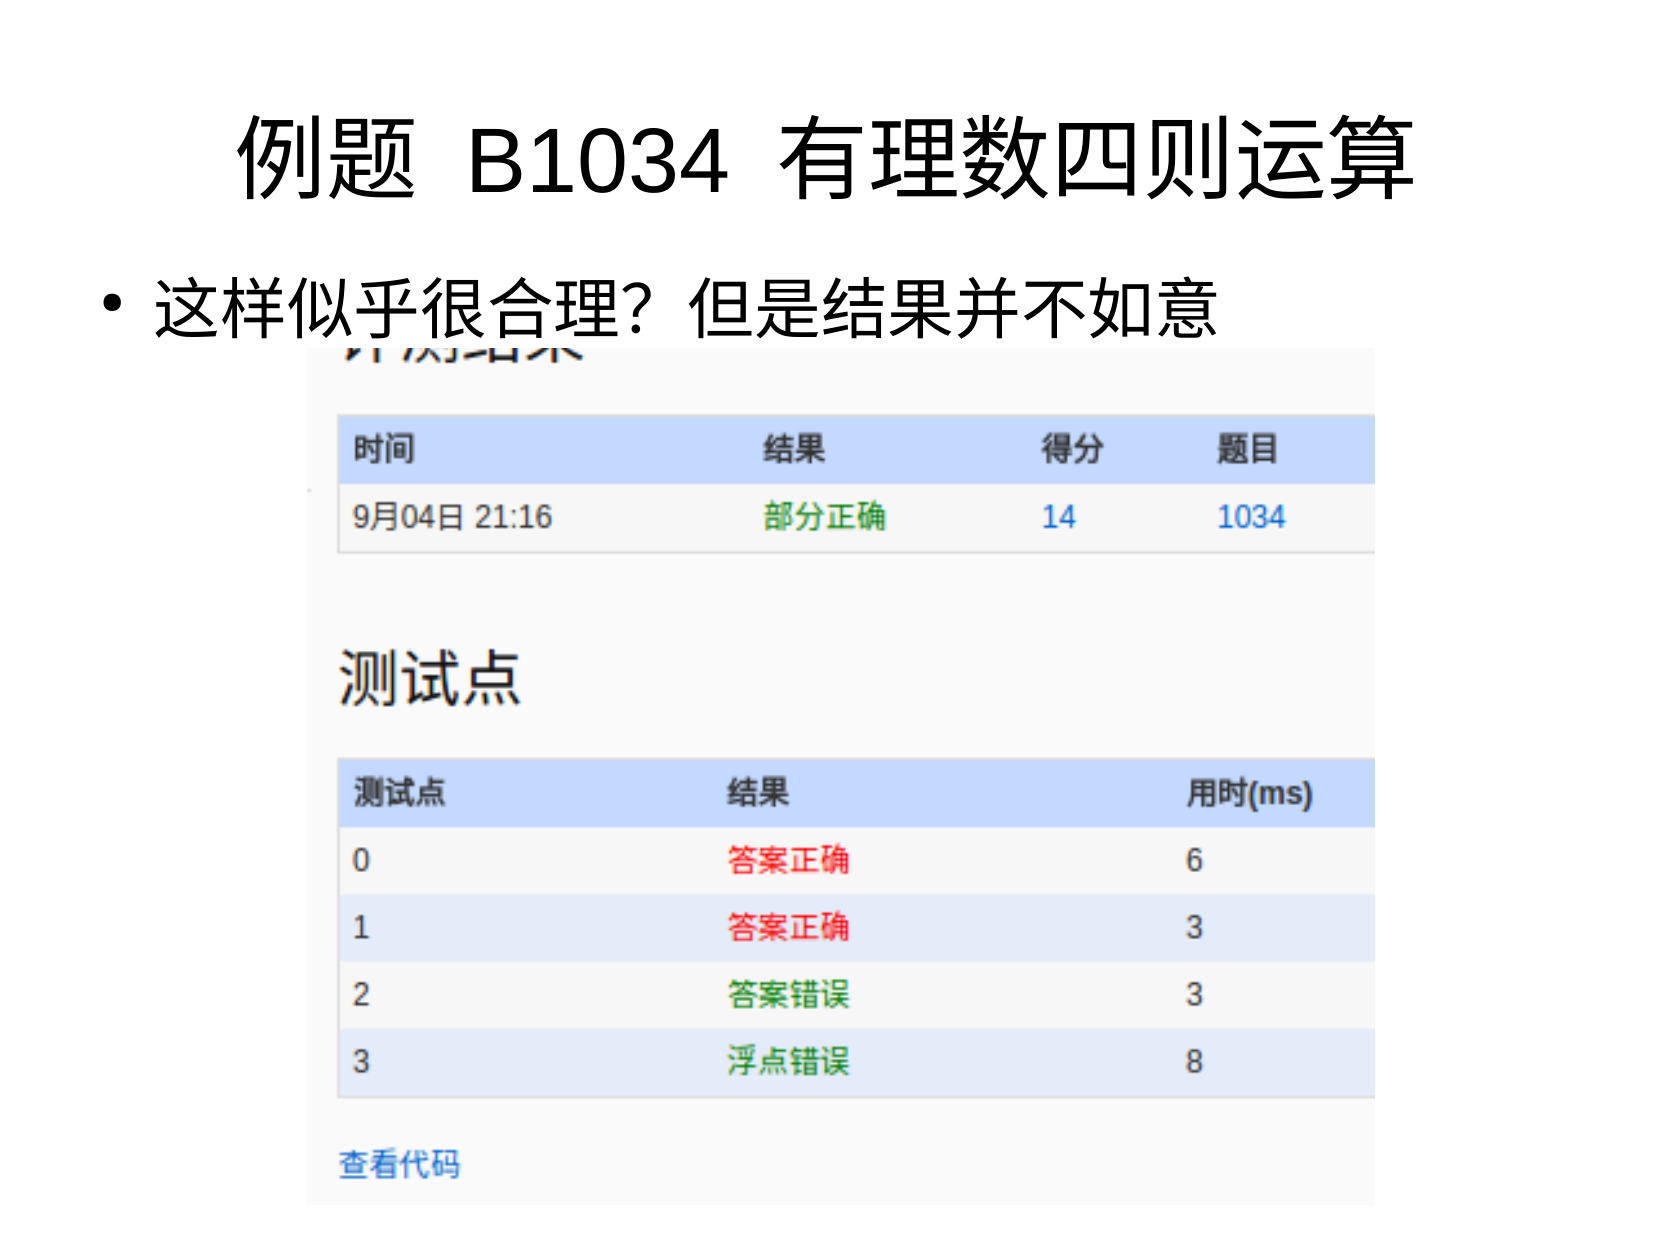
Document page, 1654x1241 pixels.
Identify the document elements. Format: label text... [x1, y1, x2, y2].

picture [307, 348, 1375, 1205]
title 例题 B1034 有理数四则运算 [82, 49, 1571, 256]
list 这样似乎很合理？但是结果并不如意 [82, 256, 1571, 1123]
